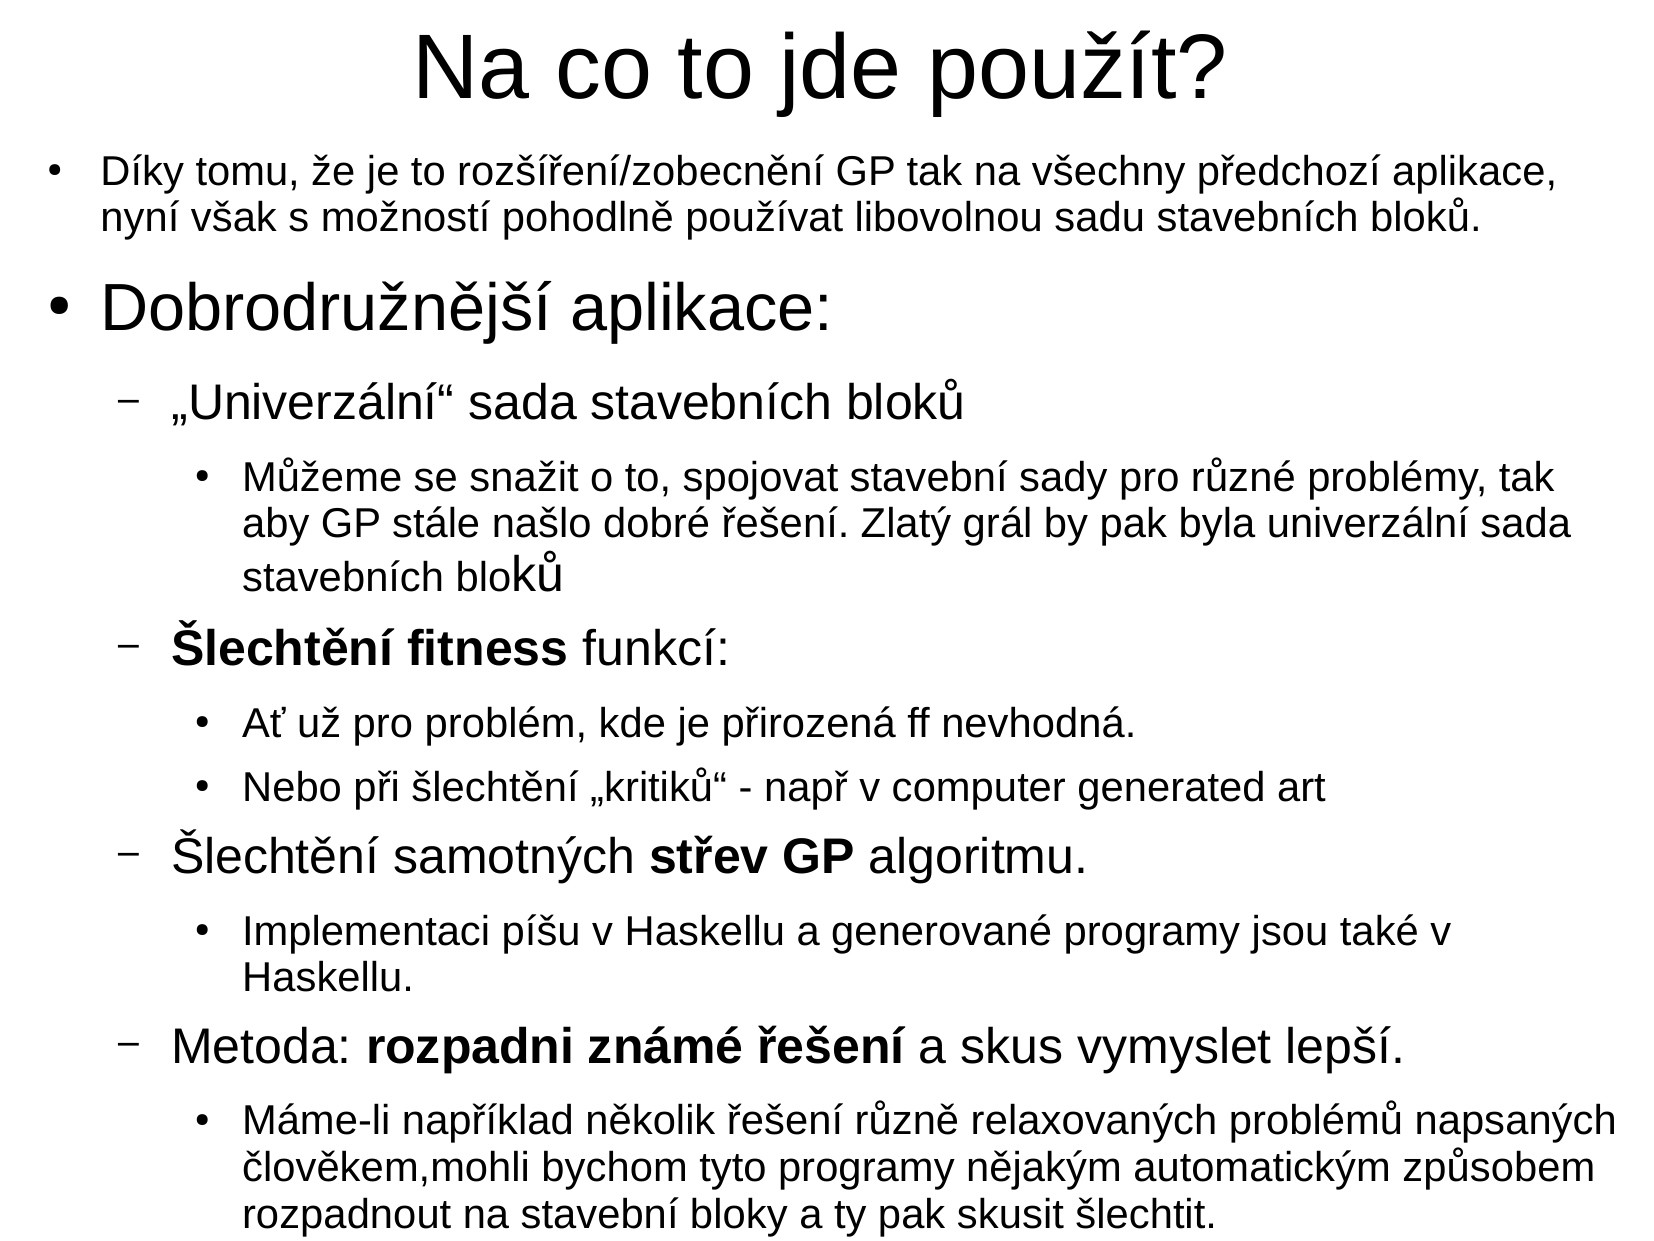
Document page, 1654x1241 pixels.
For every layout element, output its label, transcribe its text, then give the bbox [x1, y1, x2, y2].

title Na co to jde použít? [76, 15, 1565, 119]
list Díky tomu, že je to rozšíření/zobecnění GP tak na všechny předchozí aplikace, nyní však s možností pohodlně používat libovolnou sadu stavebních bloků. Dobrodružnější aplikace: „Univerzální“ sada stavebních bloků Můžeme se snažit o to, spojovat stavební sady pro různé problémy, tak aby GP stále našlo dobré řešení. Zlatý grál by pak byla univerzální sada stavebních bloků Šlechtění fitness funkcí: Ať už pro problém, kde je přirozená ff nevhodná. Nebo při šlechtění „kritiků“ - např v computer generated art Šlechtění samotných střev GP algoritmu. Implementaci píšu v Haskellu a generované programy jsou také v Haskellu. Metoda: rozpadni známé řešení a skus vymyslet lepší. Máme-li například několik řešení různě relaxovaných problémů napsaných člověkem,mohli bychom tyto programy nějakým automatickým způsobem rozpadnout na stavební bloky a ty pak skusit šlechtit. [29, 147, 1619, 1241]
